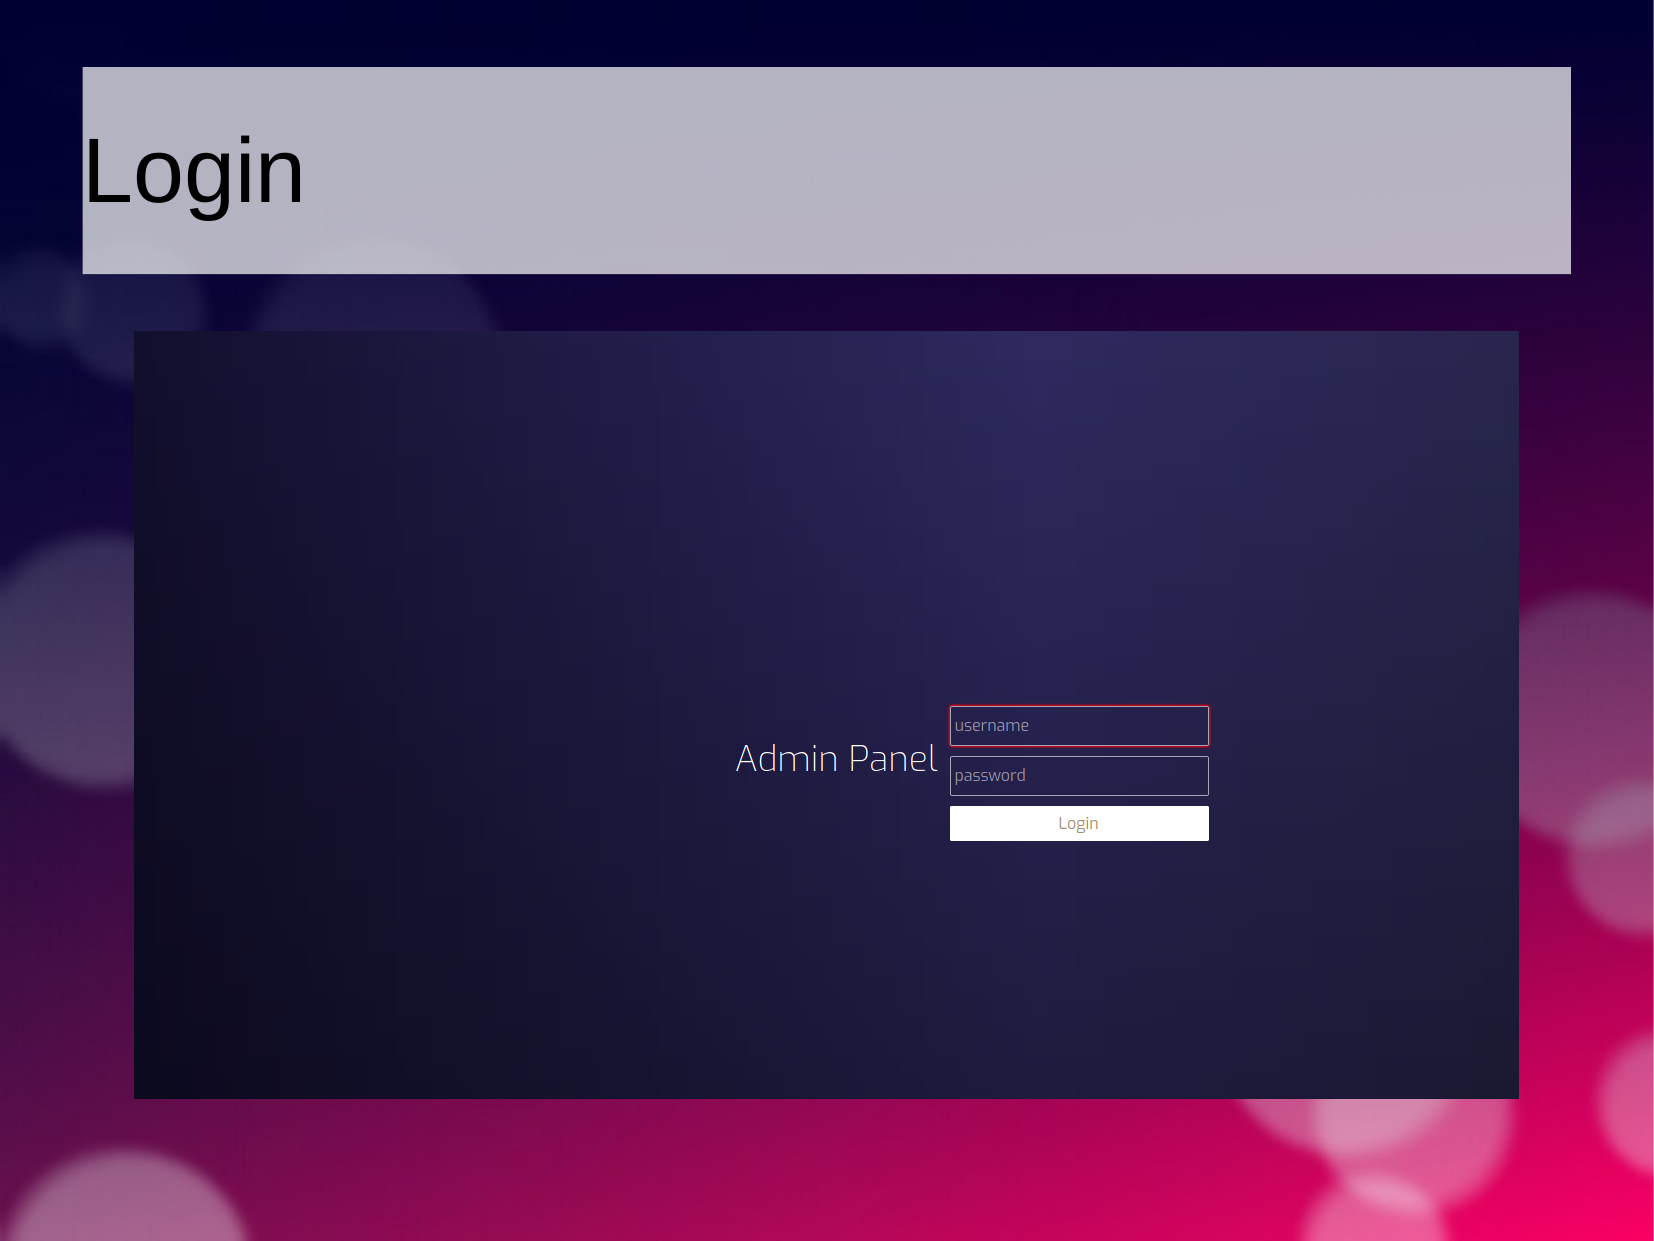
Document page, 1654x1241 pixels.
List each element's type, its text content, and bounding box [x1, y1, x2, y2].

title Login [82, 67, 1571, 275]
picture [0, 0, 1654, 1241]
